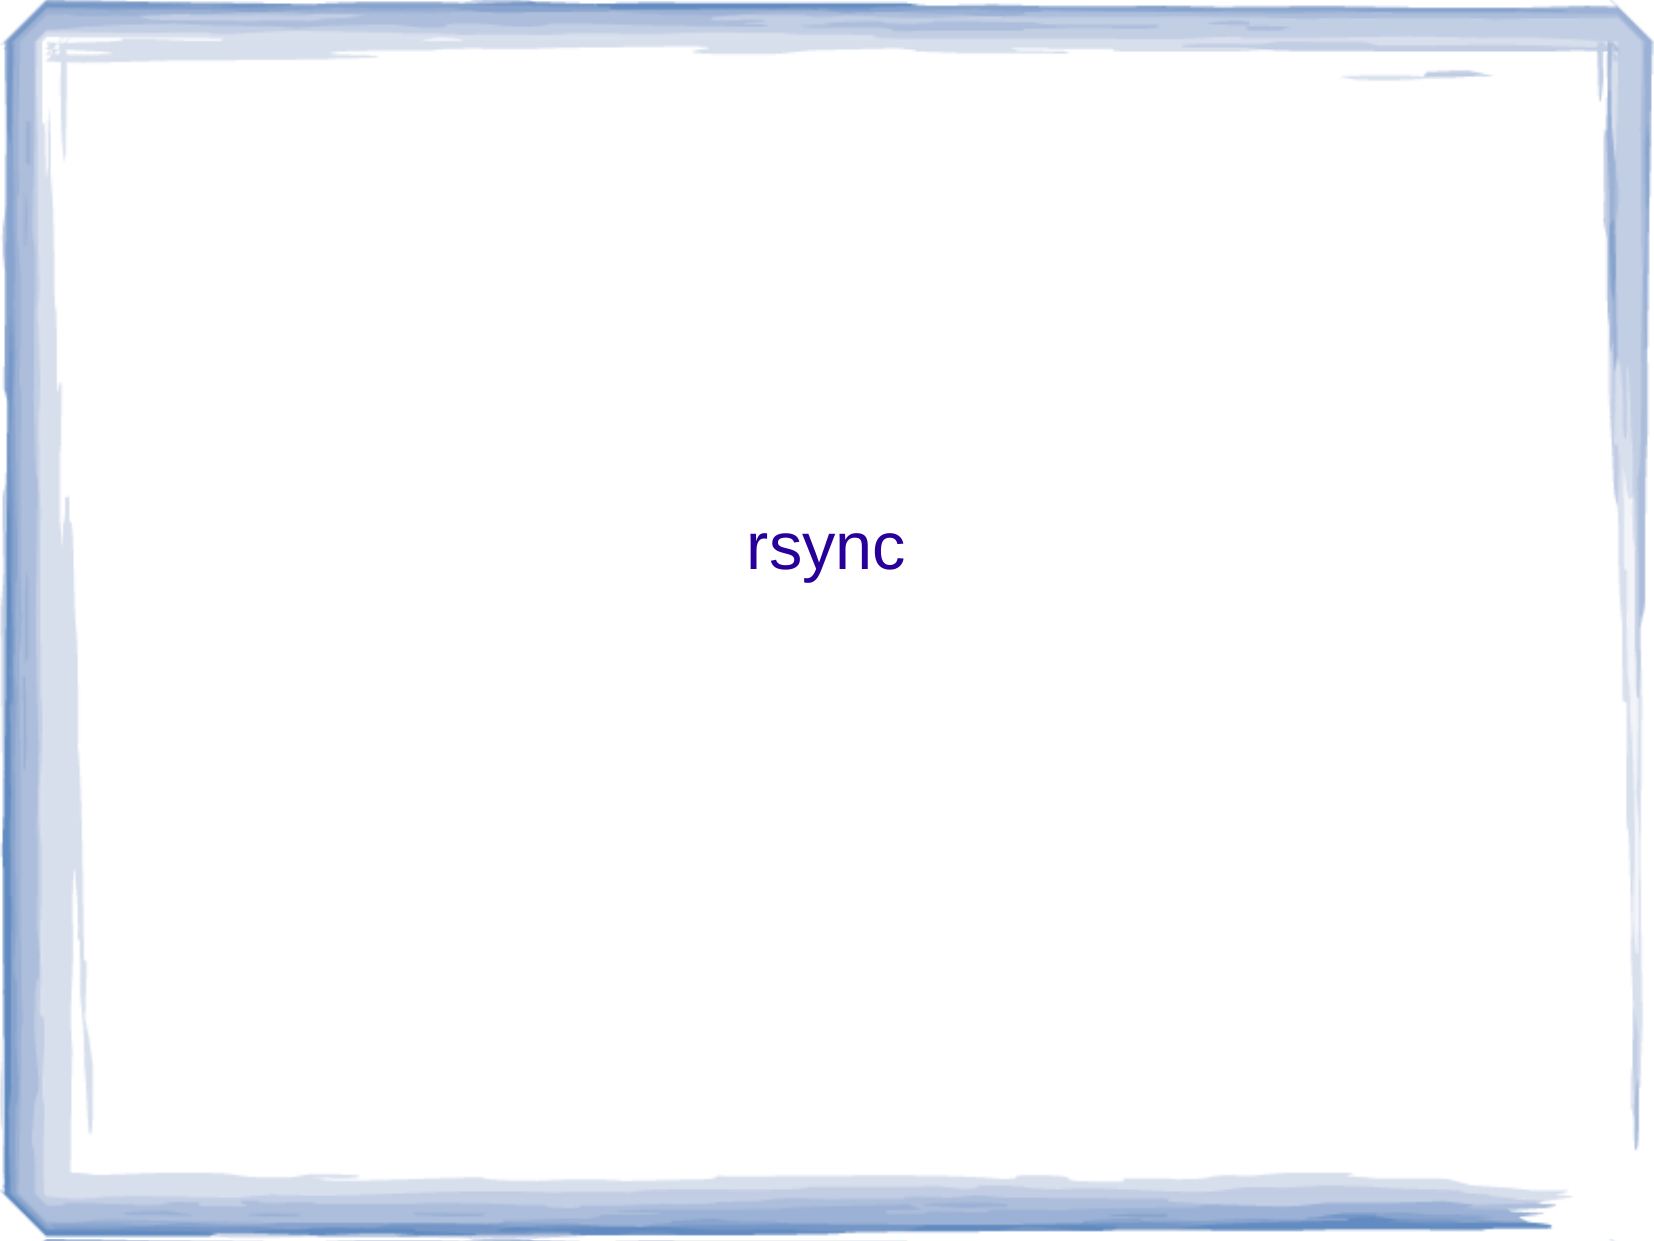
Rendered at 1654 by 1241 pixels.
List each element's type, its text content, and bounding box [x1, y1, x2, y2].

picture [0, 0, 1654, 1241]
subtitle rsync [82, 49, 1571, 1044]
